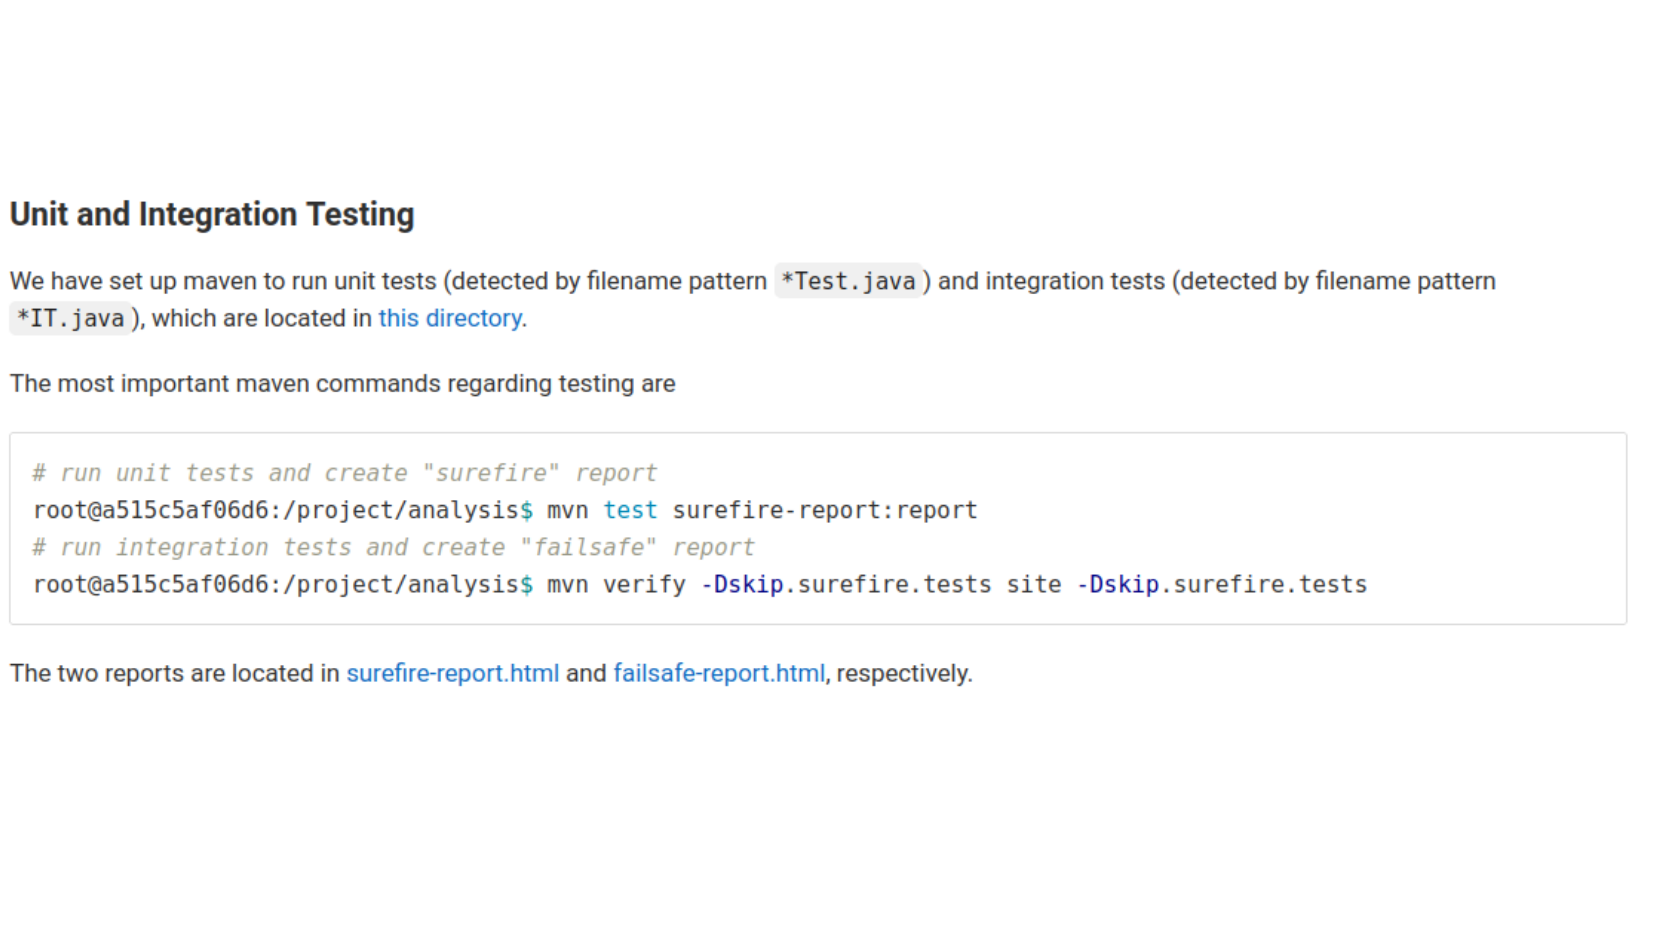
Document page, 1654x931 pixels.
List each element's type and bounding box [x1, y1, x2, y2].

picture [0, 190, 1650, 719]
